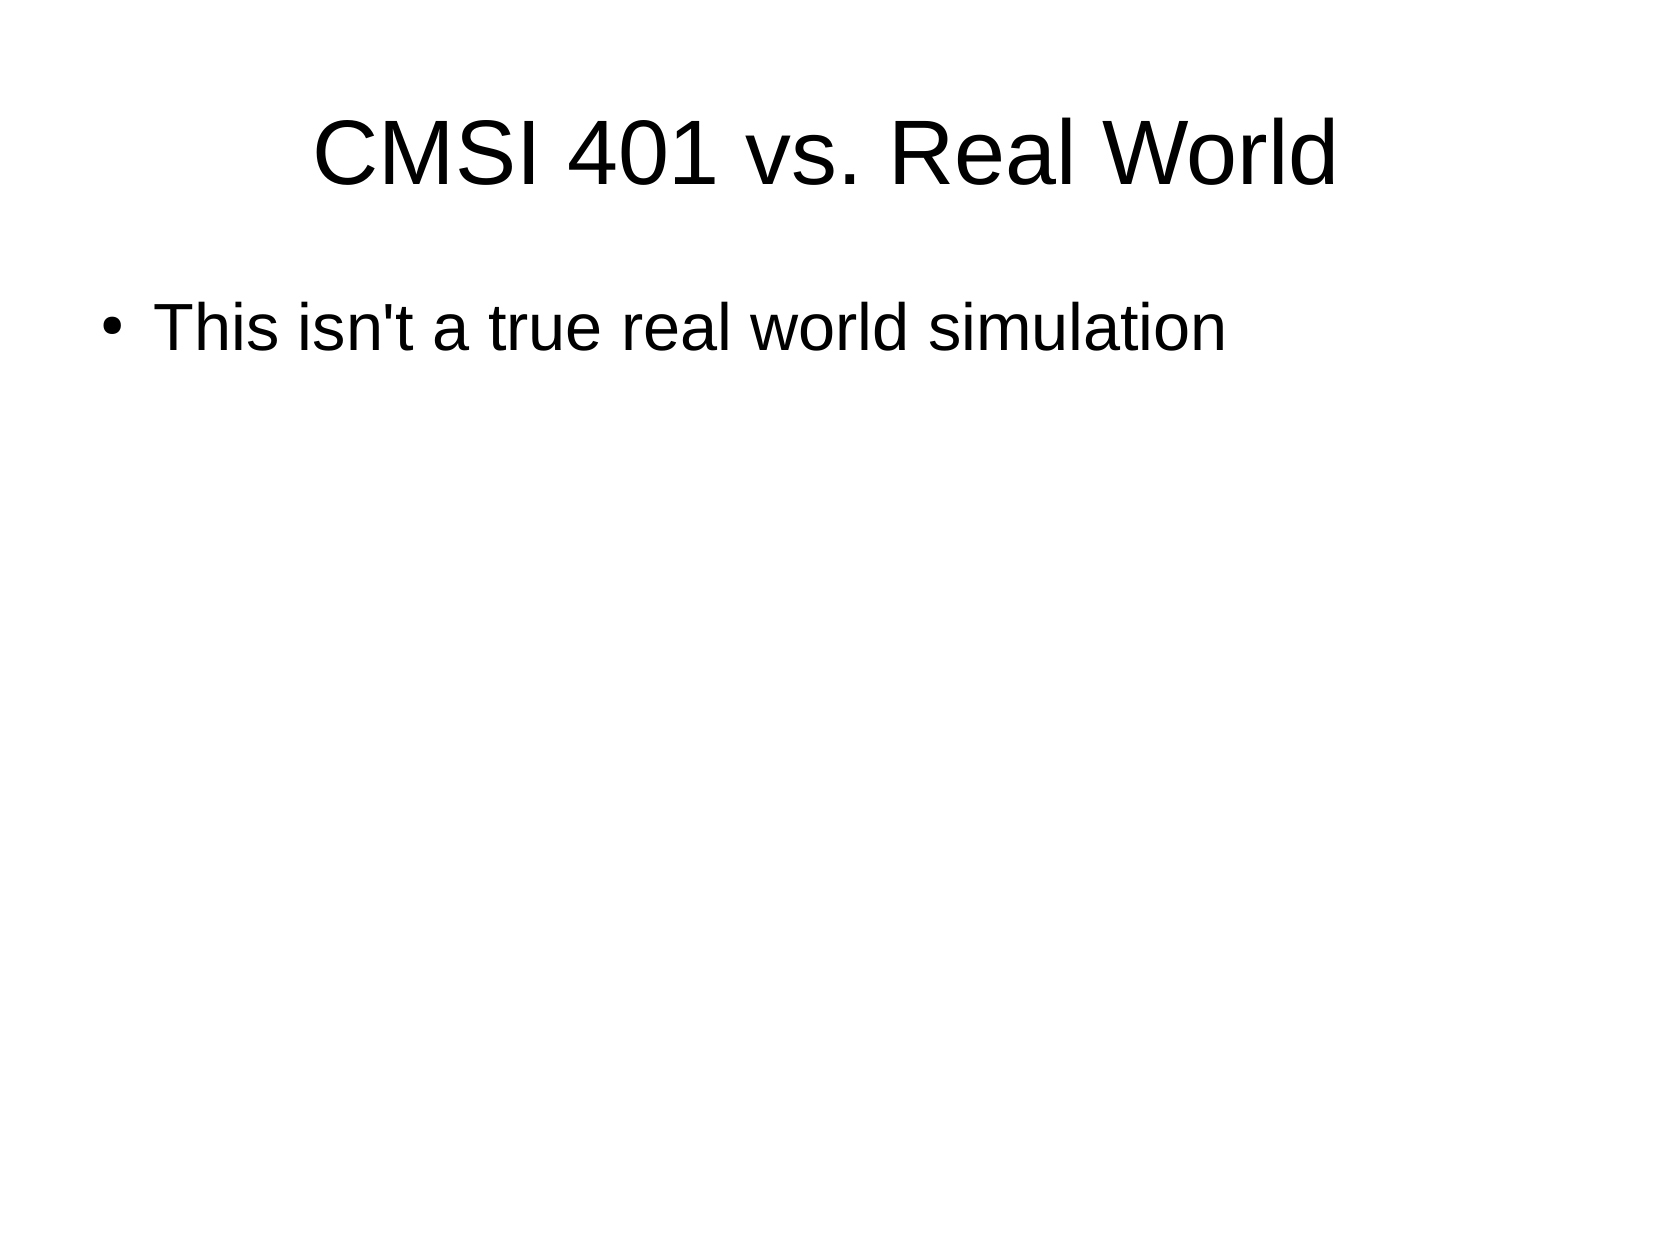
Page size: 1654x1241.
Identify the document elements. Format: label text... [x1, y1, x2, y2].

title CMSI 401 vs. Real World [82, 56, 1571, 250]
list This isn't a true real world simulation [82, 290, 1571, 1094]
